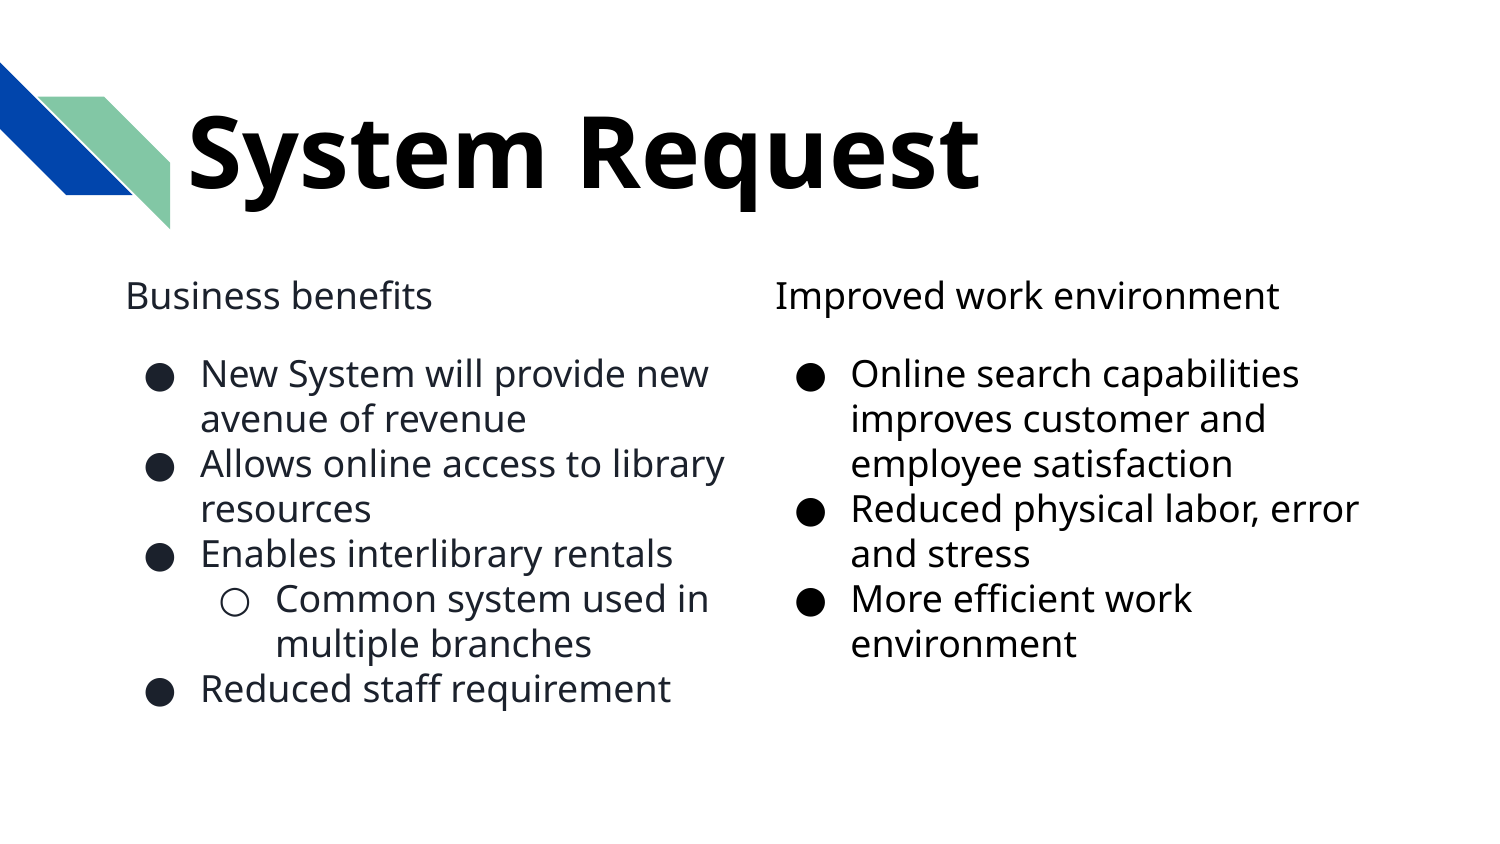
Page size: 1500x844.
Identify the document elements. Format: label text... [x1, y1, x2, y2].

list Business benefits New System will provide new avenue of revenue Allows online access to library resources Enables interlibrary rentals Common system used in multiple branches Reduced staff requirement [110, 257, 760, 805]
list Improved work environment Online search capabilities improves customer and employee satisfaction Reduced physical labor, error and stress More efficient work environment [760, 257, 1444, 805]
title System Request [172, 73, 1328, 224]
